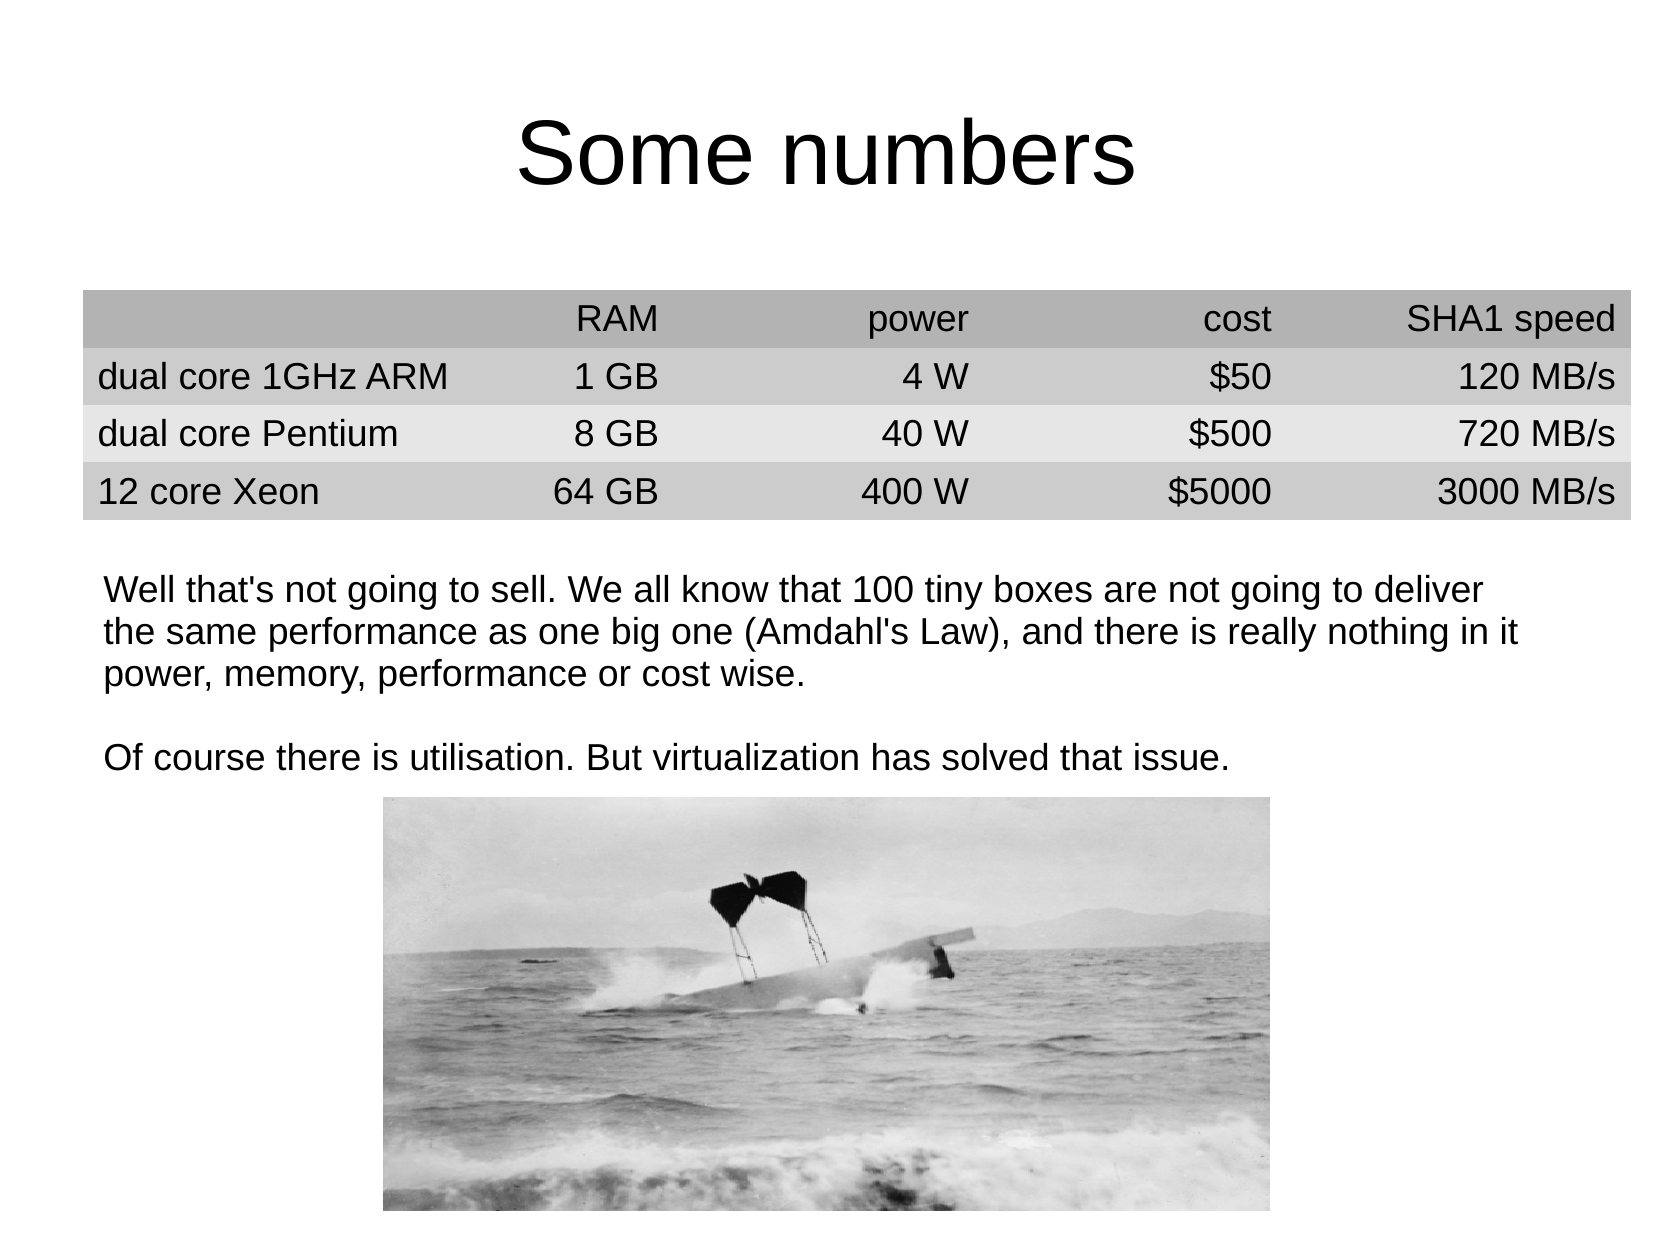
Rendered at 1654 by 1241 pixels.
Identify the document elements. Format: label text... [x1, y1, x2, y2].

table_cell 720 MB/s [1287, 405, 1631, 462]
table_cell 400 W [674, 462, 984, 520]
table_header [83, 290, 503, 348]
table_cell $50 [984, 348, 1287, 405]
picture [383, 797, 1270, 1211]
title Some numbers [82, 49, 1571, 257]
table_header cost [984, 290, 1287, 348]
table_cell $5000 [984, 462, 1287, 520]
table_cell 4 W [674, 348, 984, 405]
table_cell 120 MB/s [1287, 348, 1631, 405]
table_cell 12 core Xeon [83, 462, 503, 520]
table_cell 64 GB [503, 462, 674, 520]
table_cell dual core 1GHz ARM [83, 348, 503, 405]
table_header RAM [503, 290, 674, 348]
text_box Well that's not going to sell. We all know that 100 tiny boxes are not going to deliver the same performance as one big one (Amdahl's Law), and there is really nothing in it power, memory, performance or cost wise. Of course there is utilisation. But virtualization has solved that issue. [88, 561, 1536, 828]
table_header power [674, 290, 984, 348]
table_cell $500 [984, 405, 1287, 462]
table_cell 1 GB [503, 348, 674, 405]
table_cell dual core Pentium [83, 405, 503, 462]
table_cell 40 W [674, 405, 984, 462]
table_header SHA1 speed [1287, 290, 1631, 348]
table_cell 3000 MB/s [1287, 462, 1631, 520]
table_cell 8 GB [503, 405, 674, 462]
